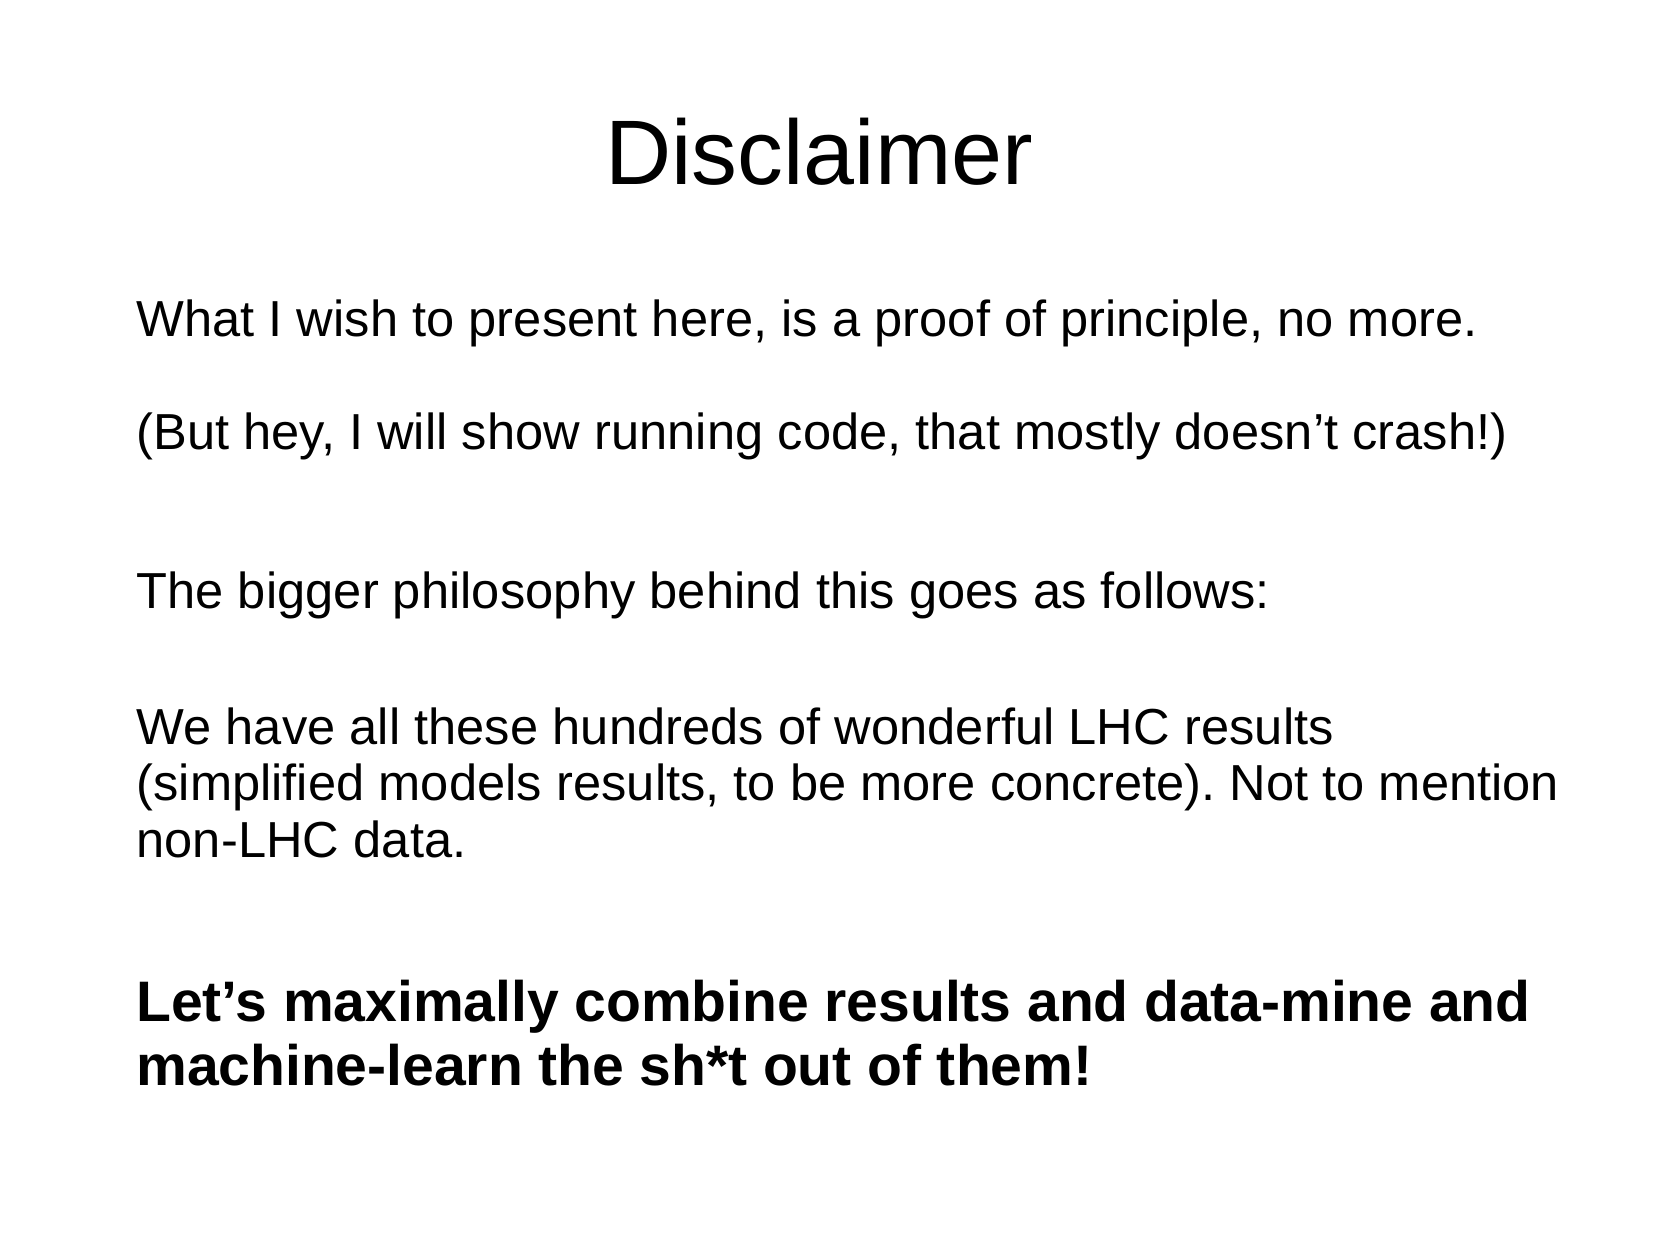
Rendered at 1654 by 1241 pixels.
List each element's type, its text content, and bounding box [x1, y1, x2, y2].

list What I wish to present here, is a proof of principle, no more. (But hey, I will show running code, that mostly doesn’t crash!) The bigger philosophy behind this goes as follows: We have all these hundreds of wonderful LHC results (simplified models results, to be more concrete). Not to mention non-LHC data. Let’s maximally combine results and data-mine and machine-learn the sh*t out of them! [82, 290, 1571, 1099]
title Disclaimer [82, 49, 1571, 257]
